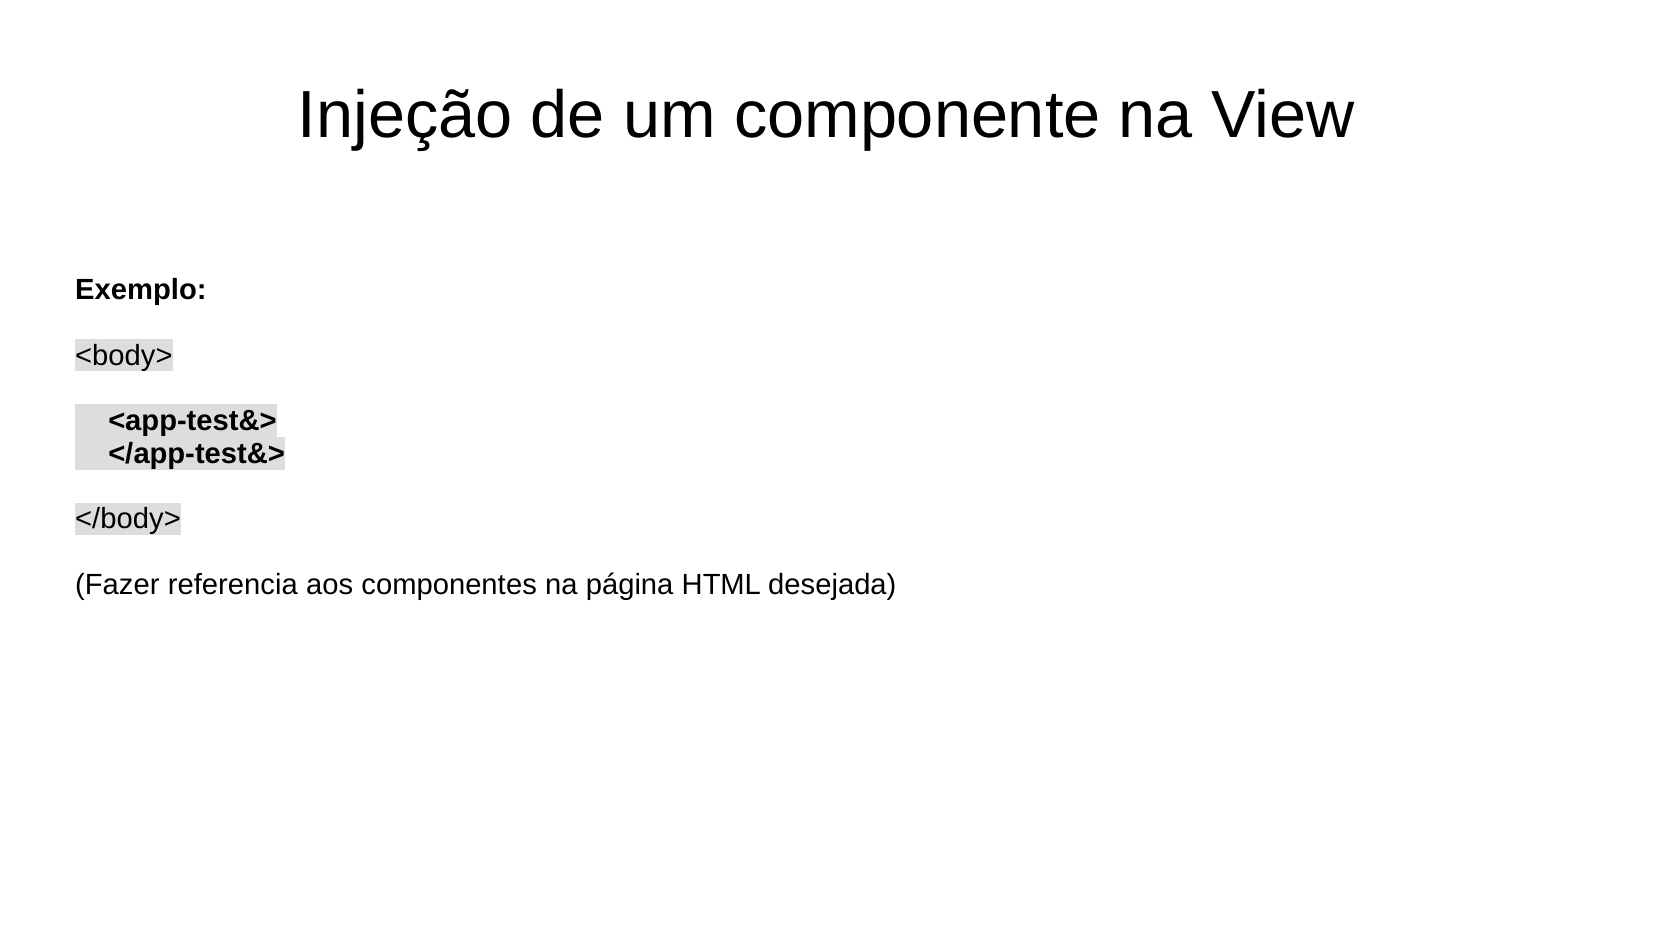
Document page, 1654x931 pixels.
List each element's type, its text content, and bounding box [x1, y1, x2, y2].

subtitle Exemplo: <body> <app-test&> </app-test&> </body> (Fazer referencia aos componentes na página HTML desejada) [75, 273, 1564, 813]
title Injeção de um componente na View [82, 37, 1571, 193]
